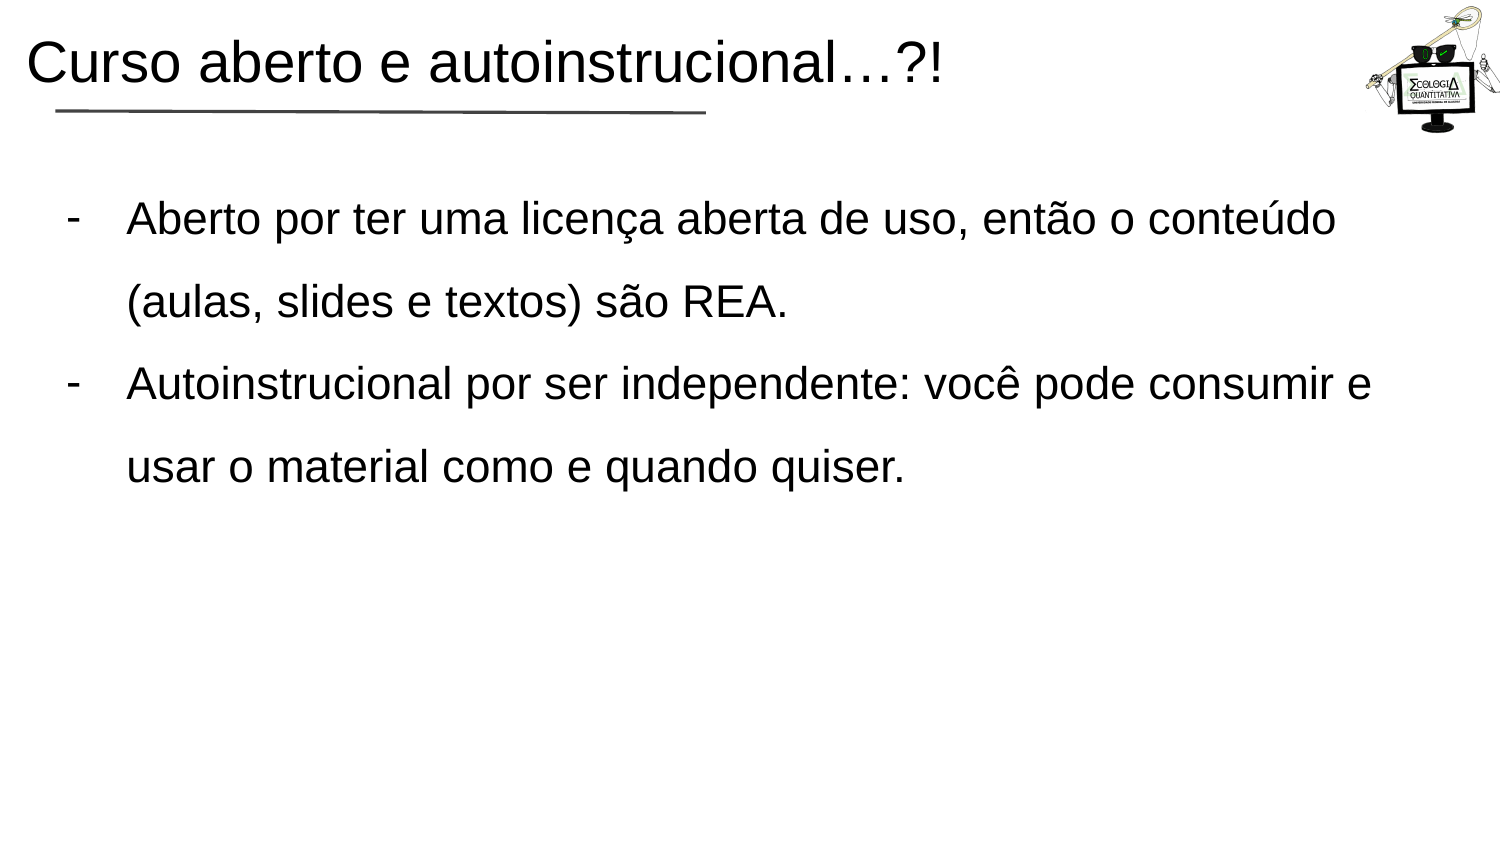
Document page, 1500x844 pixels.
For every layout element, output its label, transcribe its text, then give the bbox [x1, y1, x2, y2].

text_box Curso aberto e autoinstrucional…?! [11, 9, 1210, 117]
picture [1365, 3, 1500, 135]
text_box Aberto por ter uma licença aberta de uso, então o conteúdo (aulas, slides e textos) são REA. Autoinstrucional por ser independente: você pode consumir e usar o material como e quando quiser. [36, 146, 1417, 566]
